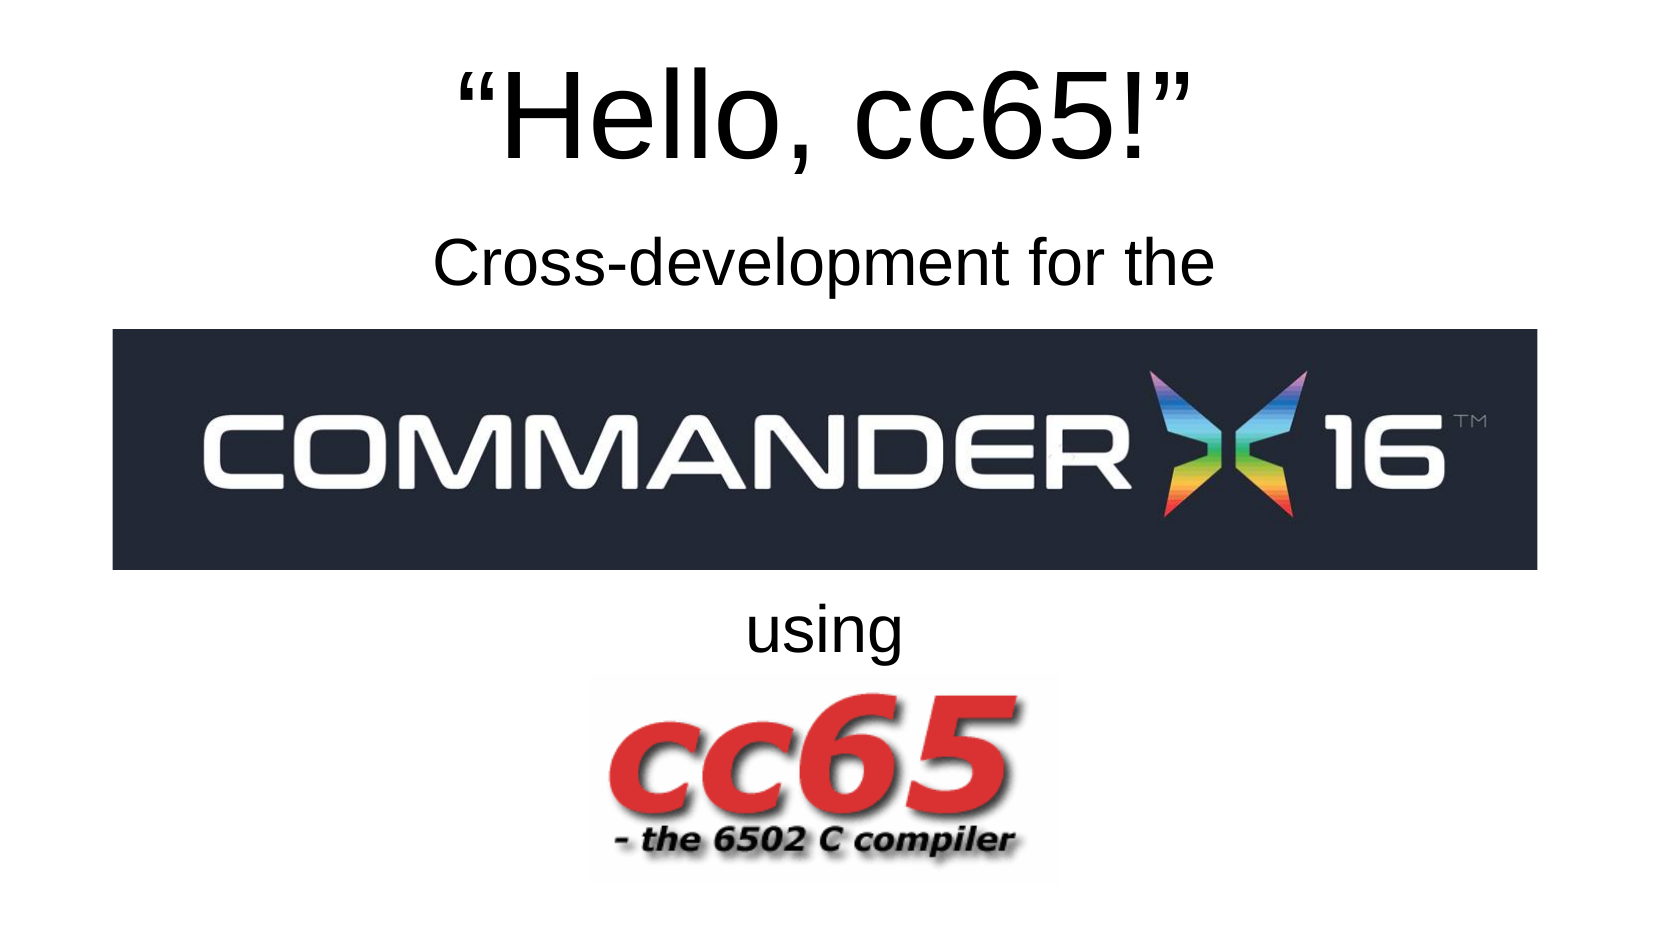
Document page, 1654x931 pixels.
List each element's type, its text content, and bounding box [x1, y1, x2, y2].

picture [590, 674, 1060, 885]
subtitle Cross-development for the [75, 224, 1576, 300]
text_box using [730, 584, 920, 674]
picture [112, 329, 1538, 570]
title “Hello, cc65!” [80, 37, 1570, 193]
